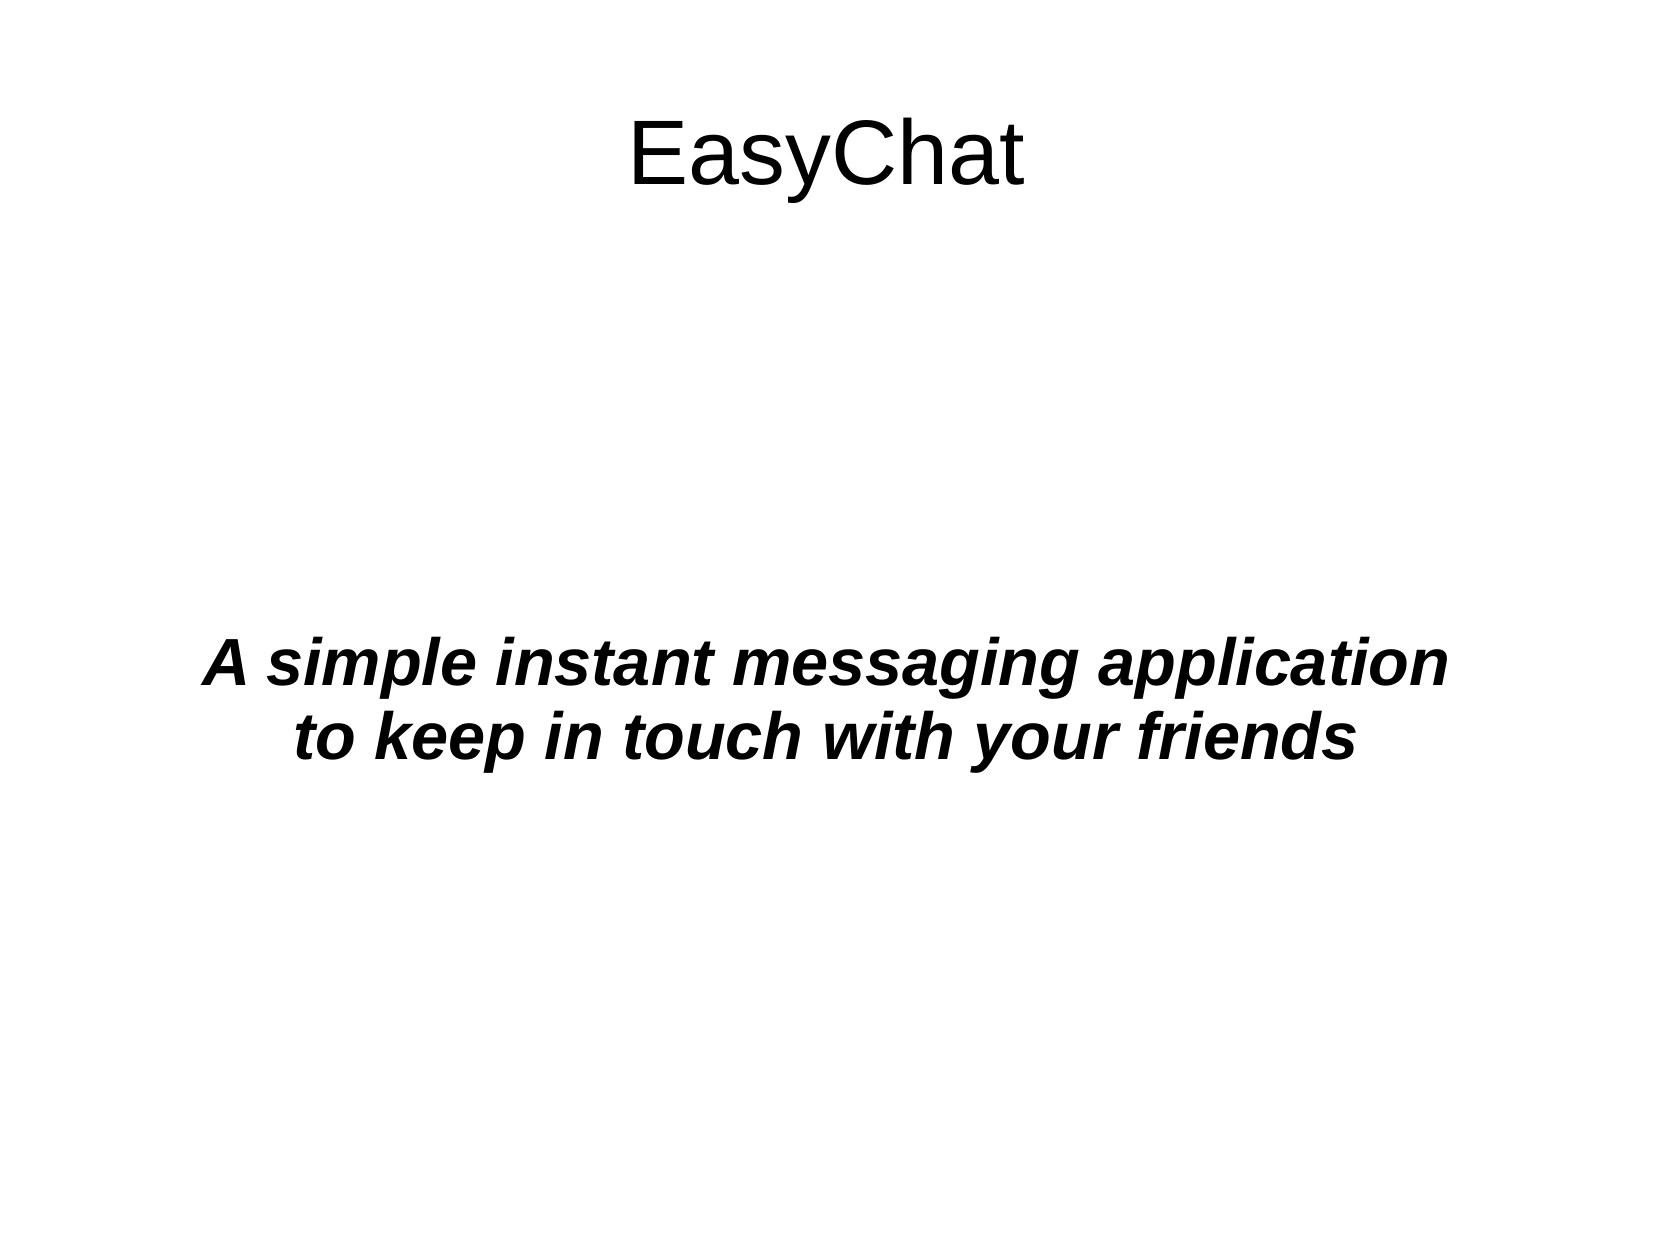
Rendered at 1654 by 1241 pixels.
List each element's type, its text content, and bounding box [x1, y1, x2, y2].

subtitle A simple instant messaging application to keep in touch with your friends [82, 290, 1571, 1109]
title EasyChat [82, 49, 1571, 257]
